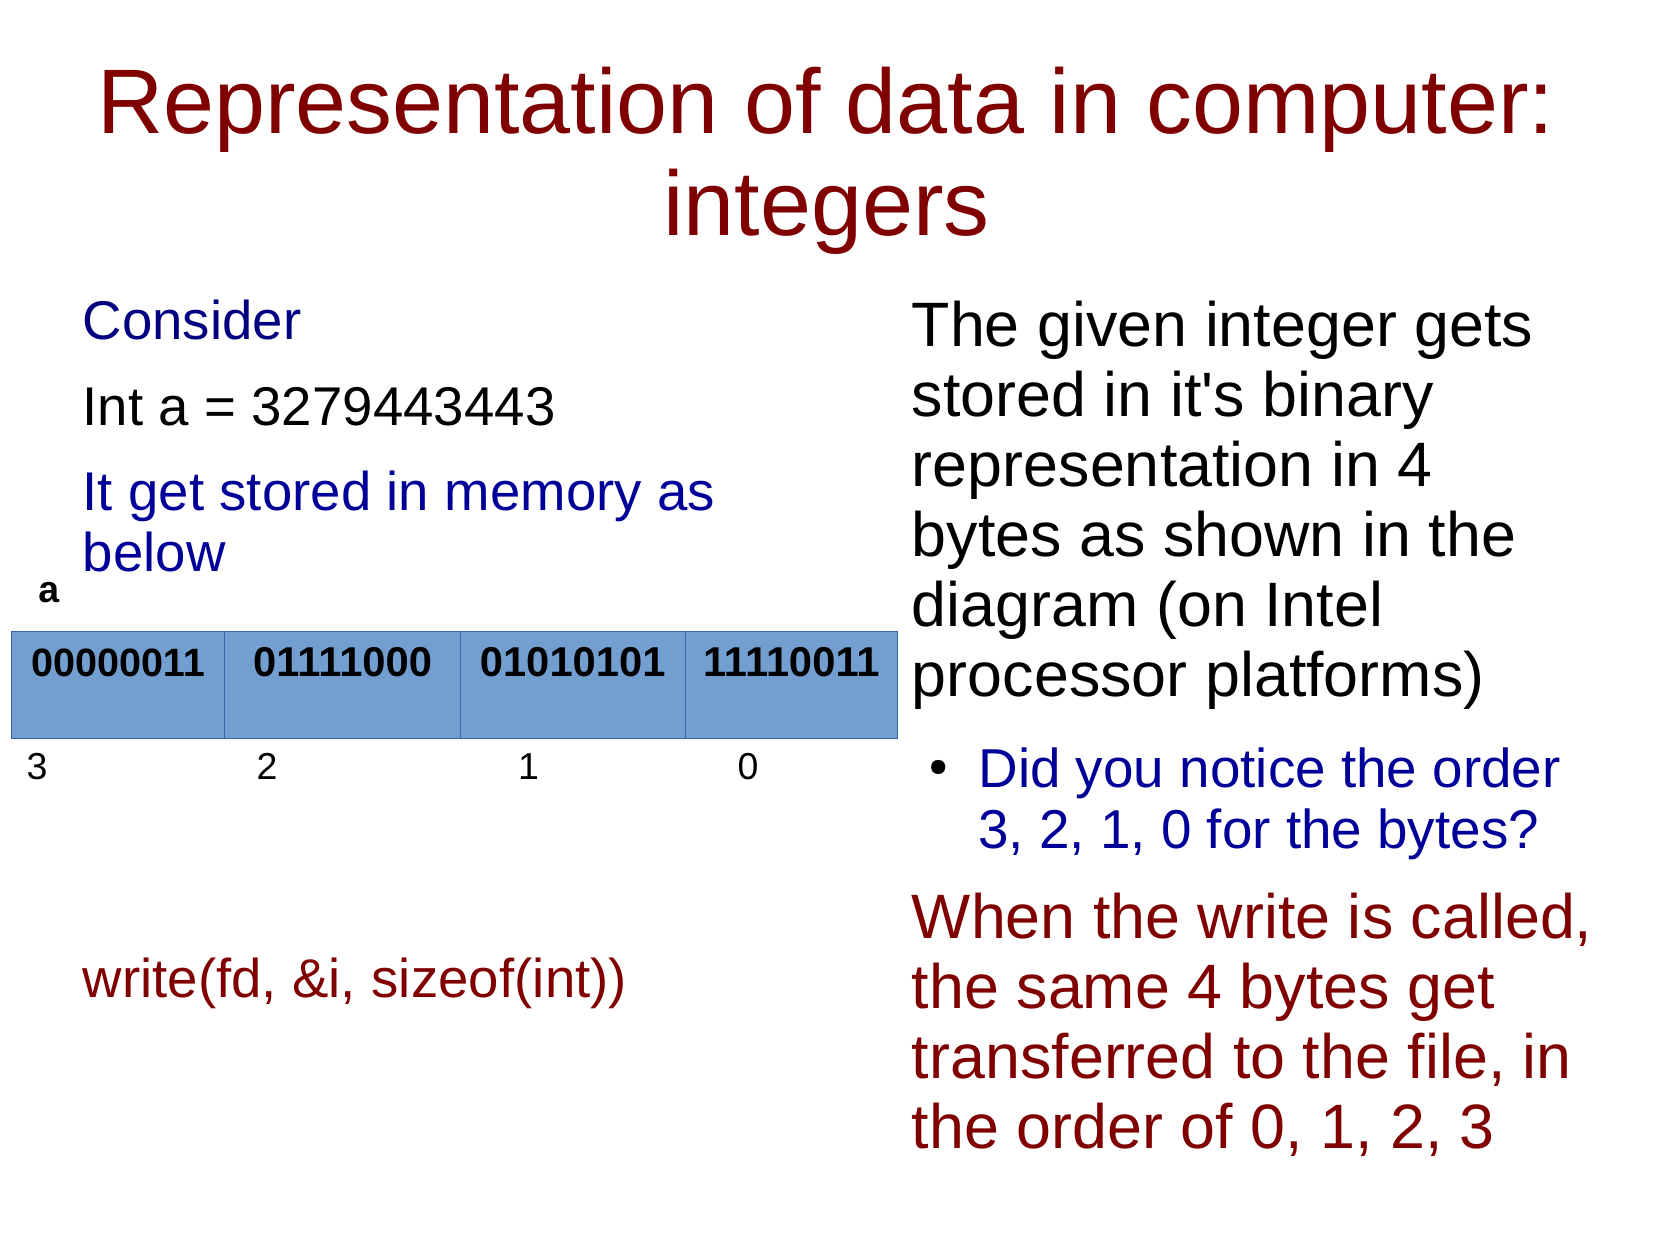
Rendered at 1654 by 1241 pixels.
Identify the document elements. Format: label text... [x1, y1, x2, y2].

list The given integer gets stored in it's binary representation in 4 bytes as shown in the diagram (on Intel processor platforms) Did you notice the order 3, 2, 1, 0 for the bytes? When the write is called, the same 4 bytes get transferred to the file, in the order of 0, 1, 2, 3 [845, 290, 1595, 1182]
text_box 3 2 1 0 [11, 738, 780, 796]
text_box 01010101 [460, 631, 685, 738]
text_box a [23, 561, 74, 618]
text_box 11110011 [685, 631, 898, 739]
text_box 01111000 [225, 631, 460, 738]
list Consider Int a = 3279443443 It get stored in memory as below write(fd, &i, sizeof(int)) [82, 290, 809, 631]
text_box 00000011 [11, 631, 225, 738]
title Representation of data in computer: integers [82, 49, 1571, 257]
list Consider Int a = 3279443443 It get stored in memory as below write(fd, &i, sizeof(int)) [82, 739, 809, 1010]
